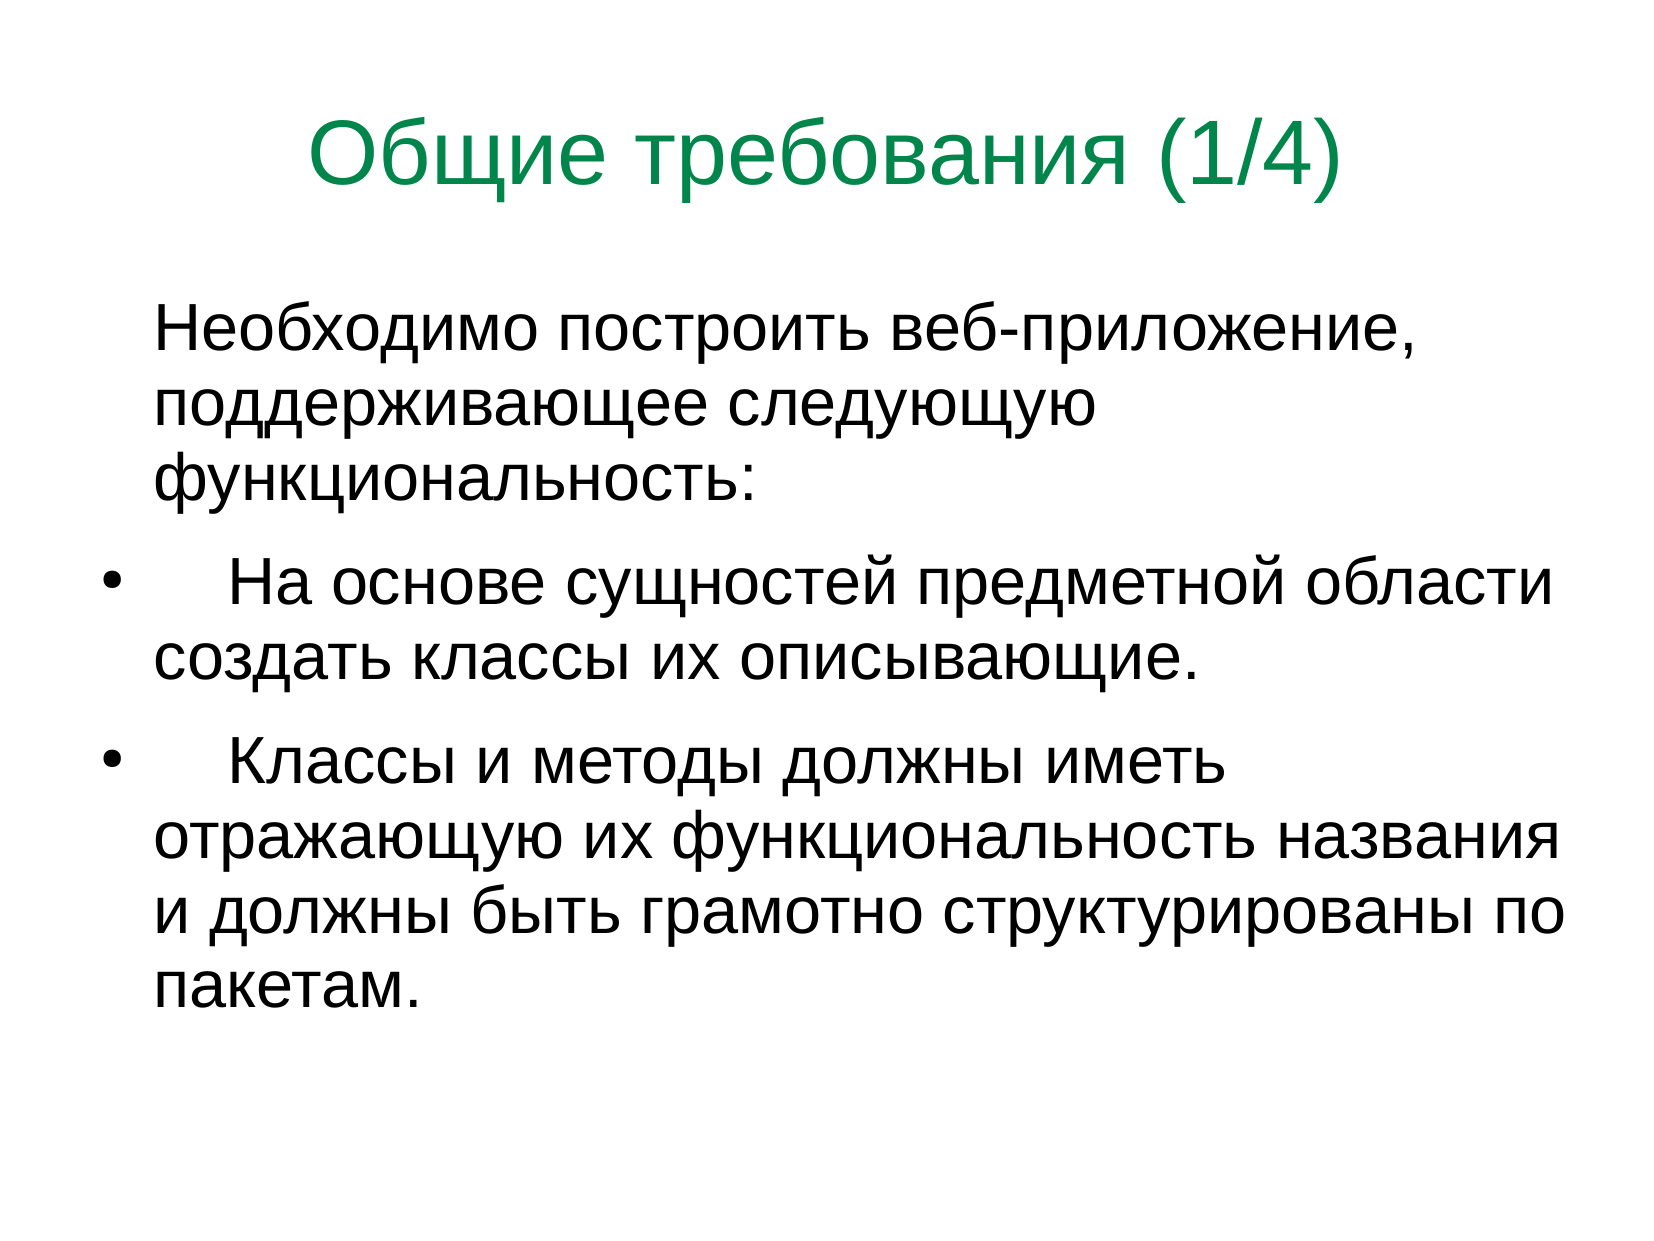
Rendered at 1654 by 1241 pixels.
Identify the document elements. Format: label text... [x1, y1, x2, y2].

title Общие требования (1/4) [82, 49, 1571, 257]
list Необходимо построить веб-приложение, поддерживающее следующую функциональность: На основе сущностей предметной области создать классы их описывающие. Классы и методы должны иметь отражающую их функциональность названия и должны быть грамотно структурированы по пакетам. [82, 290, 1571, 1018]
